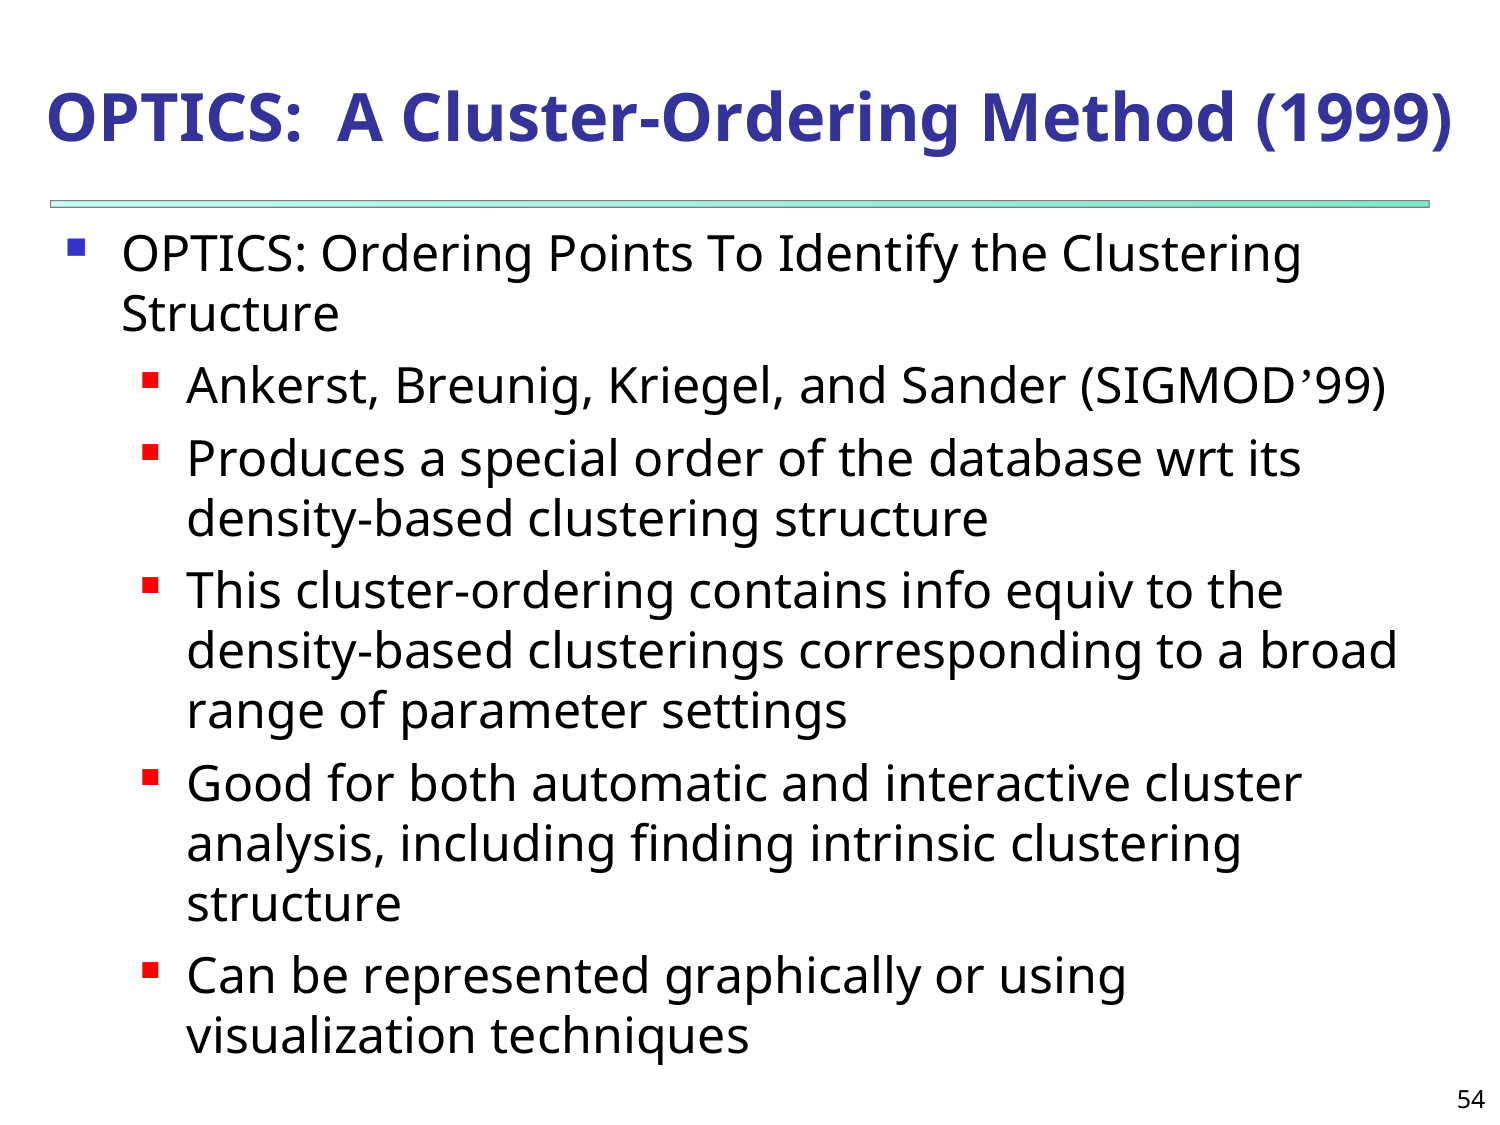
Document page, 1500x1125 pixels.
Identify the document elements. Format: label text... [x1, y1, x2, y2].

list OPTICS: Ordering Points To Identify the Clustering Structure Ankerst, Breunig, Kriegel, and Sander (SIGMOD’99) Produces a special order of the database wrt its density-based clustering structure This cluster-ordering contains info equiv to the density-based clusterings corresponding to a broad range of parameter settings Good for both automatic and interactive cluster analysis, including finding intrinsic clustering structure Can be represented graphically or using visualization techniques [49, 213, 1438, 1125]
title OPTICS: A Cluster-Ordering Method (1999) [0, 0, 1500, 162]
text_box 18 [1187, 1062, 1500, 1125]
